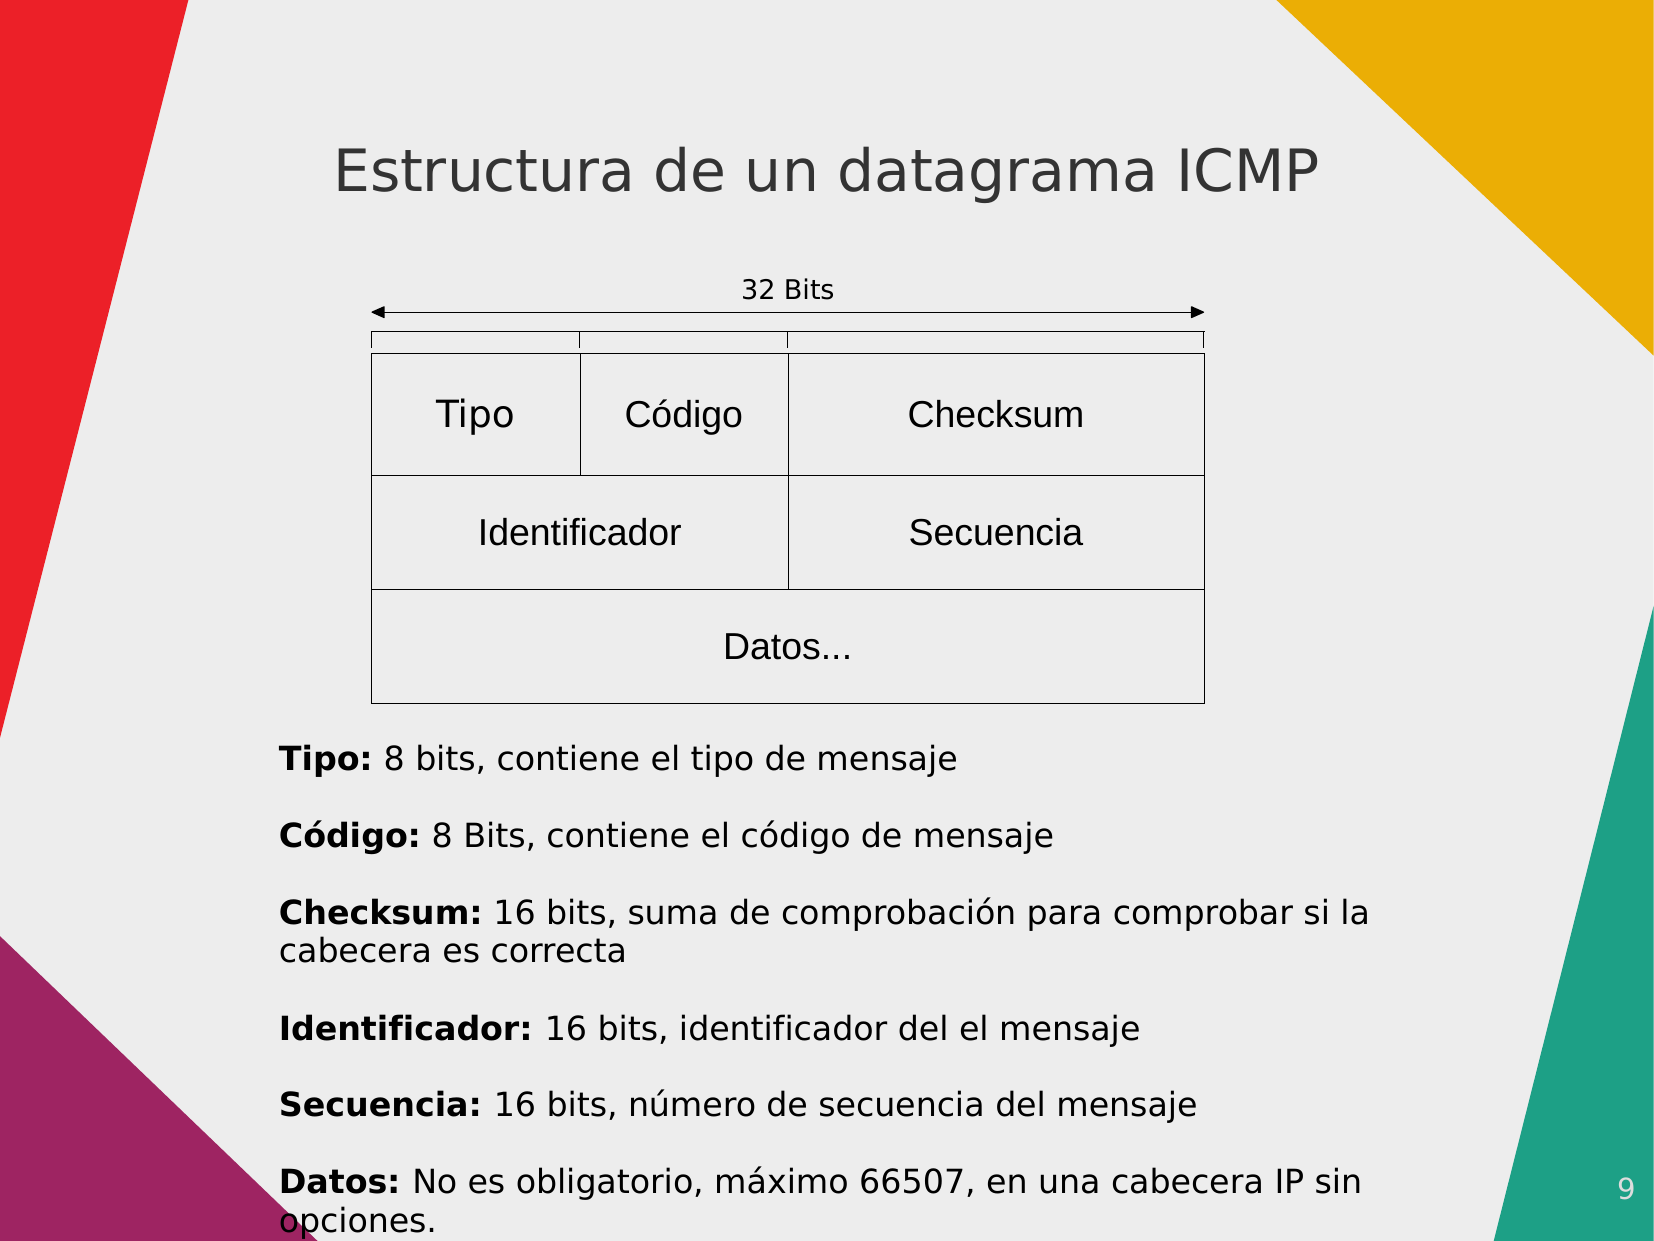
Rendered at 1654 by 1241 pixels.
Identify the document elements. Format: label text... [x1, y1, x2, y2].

table_cell Secuencia [789, 476, 1204, 589]
table_cell Datos... [372, 590, 1204, 703]
table_header Código [581, 354, 788, 475]
table_cell Identificador [372, 476, 788, 589]
text_box Tipo: 8 bits, contiene el tipo de mensaje Código: 8 Bits, contiene el código de mensaje Checksum: 16 bits, suma de comprobación para comprobar si la cabecera es correcta Identificador: 16 bits, identificador del el mensaje Secuencia: 16 bits, número de secuencia del mensaje Datos: No es obligatorio, máximo 66507, en una cabecera IP sin opciones. [264, 732, 1390, 1241]
title Estructura de un datagrama ICMP [114, 73, 1539, 271]
table_header Tipo [372, 354, 580, 475]
table_header Checksum [789, 354, 1204, 475]
